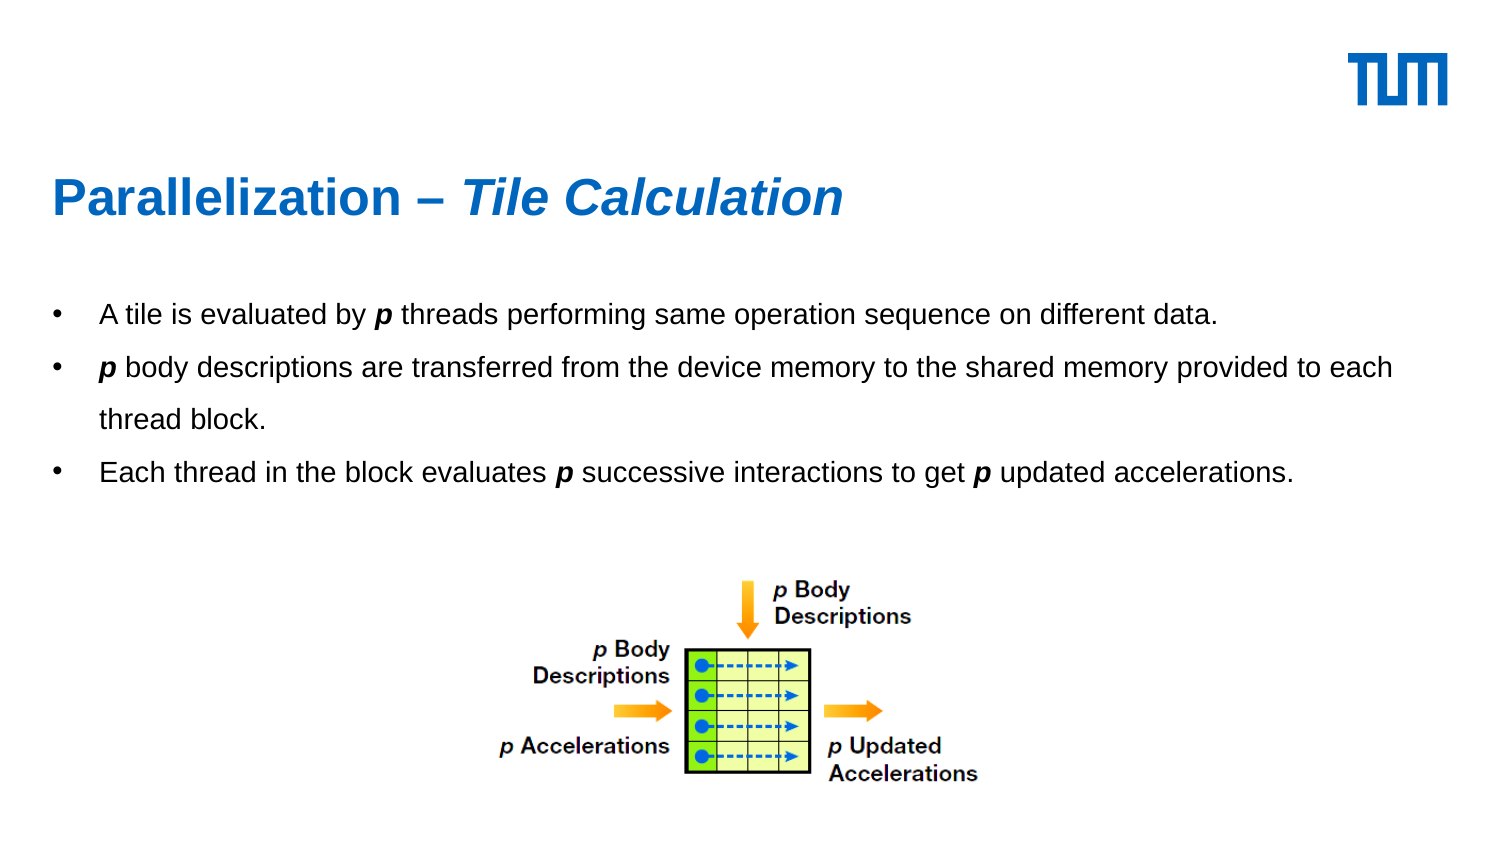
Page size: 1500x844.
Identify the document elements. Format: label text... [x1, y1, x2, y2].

list A tile is evaluated by p threads performing same operation sequence on different data. p body descriptions are transferred from the device memory to the shared memory provided to each thread block. Each thread in the block evaluates p successive interactions to get p updated accelerations. [52, 243, 1449, 793]
picture [452, 542, 999, 793]
title Parallelization – Tile Calculation [52, 159, 1449, 223]
